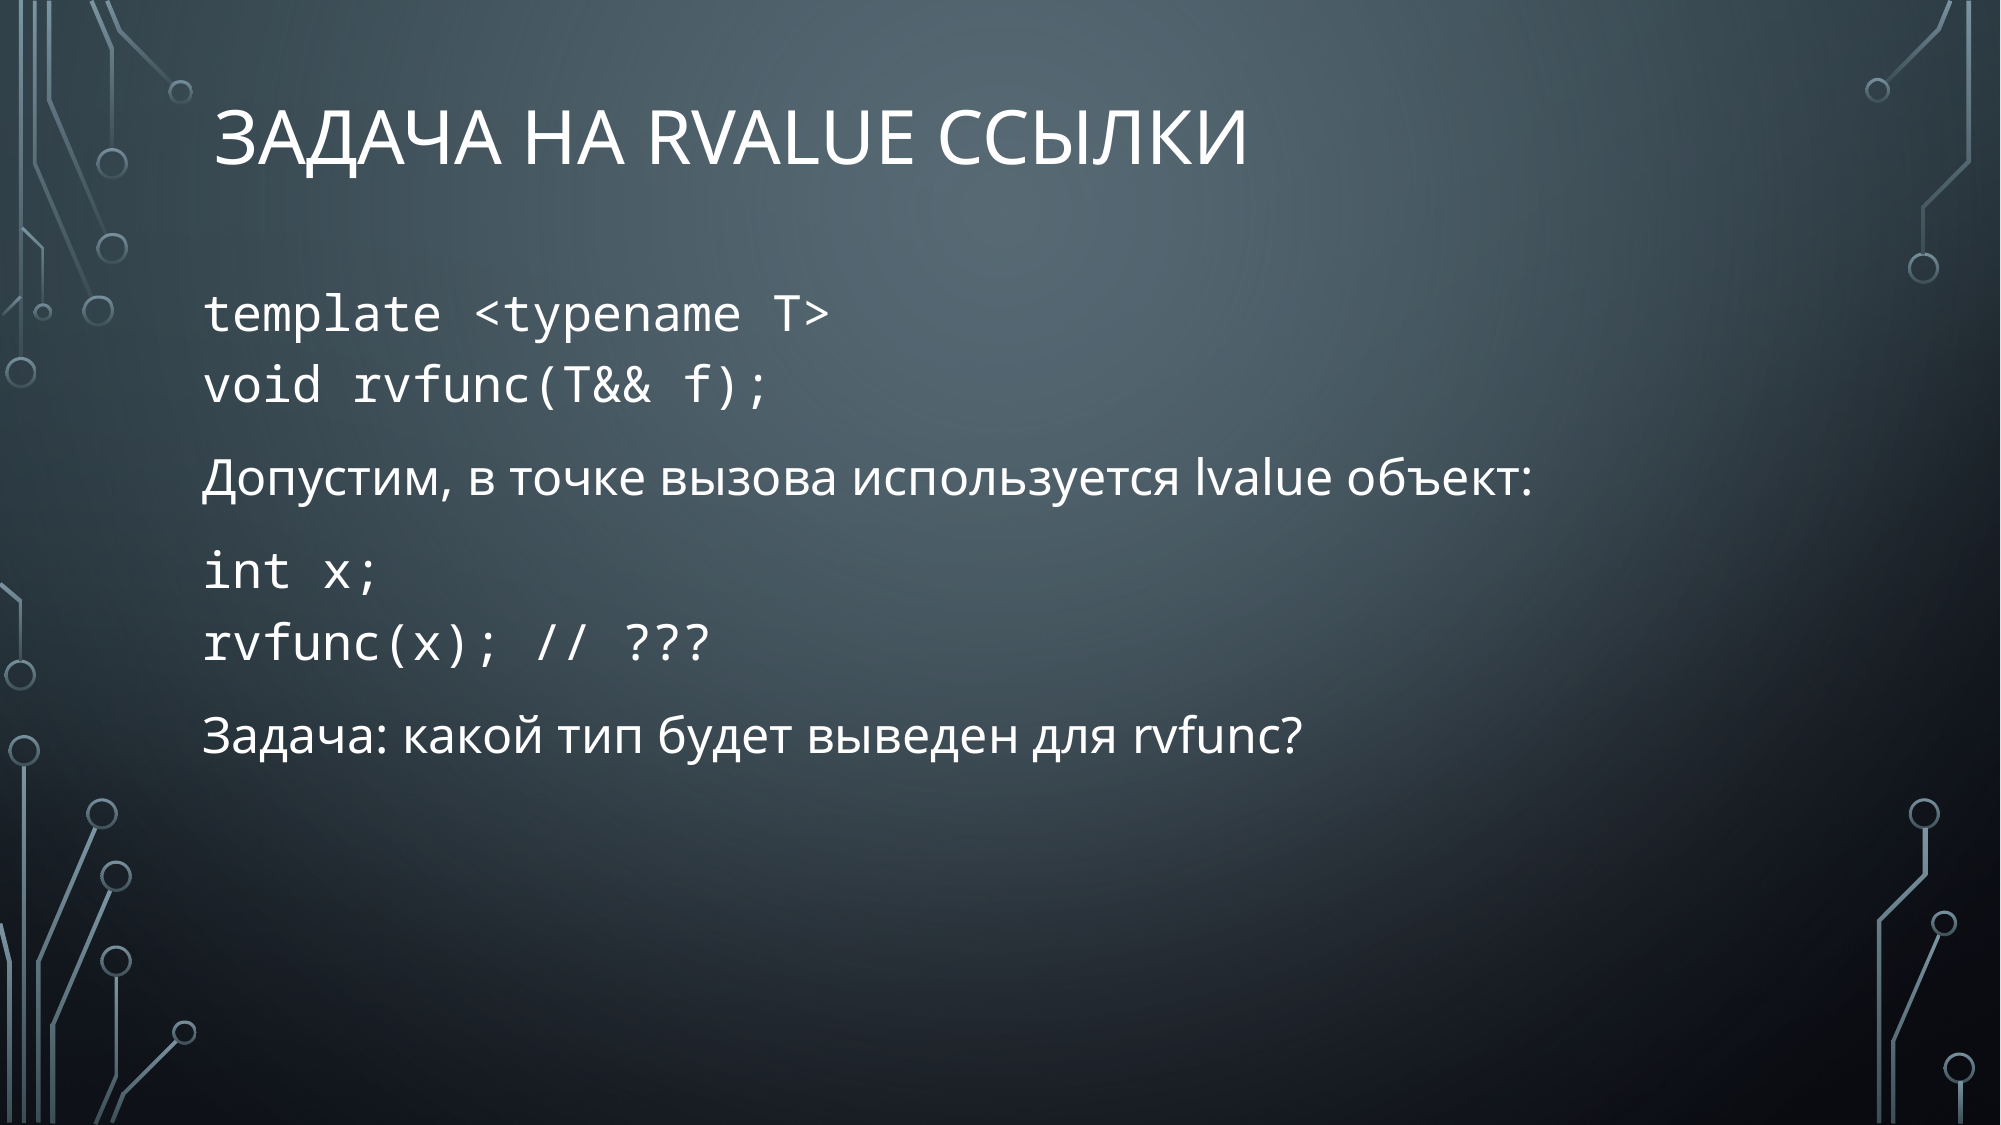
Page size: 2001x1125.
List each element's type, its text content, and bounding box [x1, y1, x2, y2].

list template <typename T> void rvfunc(T&& f); Допустим, в точке вызова используется lvalue объект: int x; rvfunc(x); // ??? Задача: какой тип будет выведен для rvfunc? [187, 261, 1813, 1040]
title Задача на rvalue ссылки [199, 18, 1825, 262]
